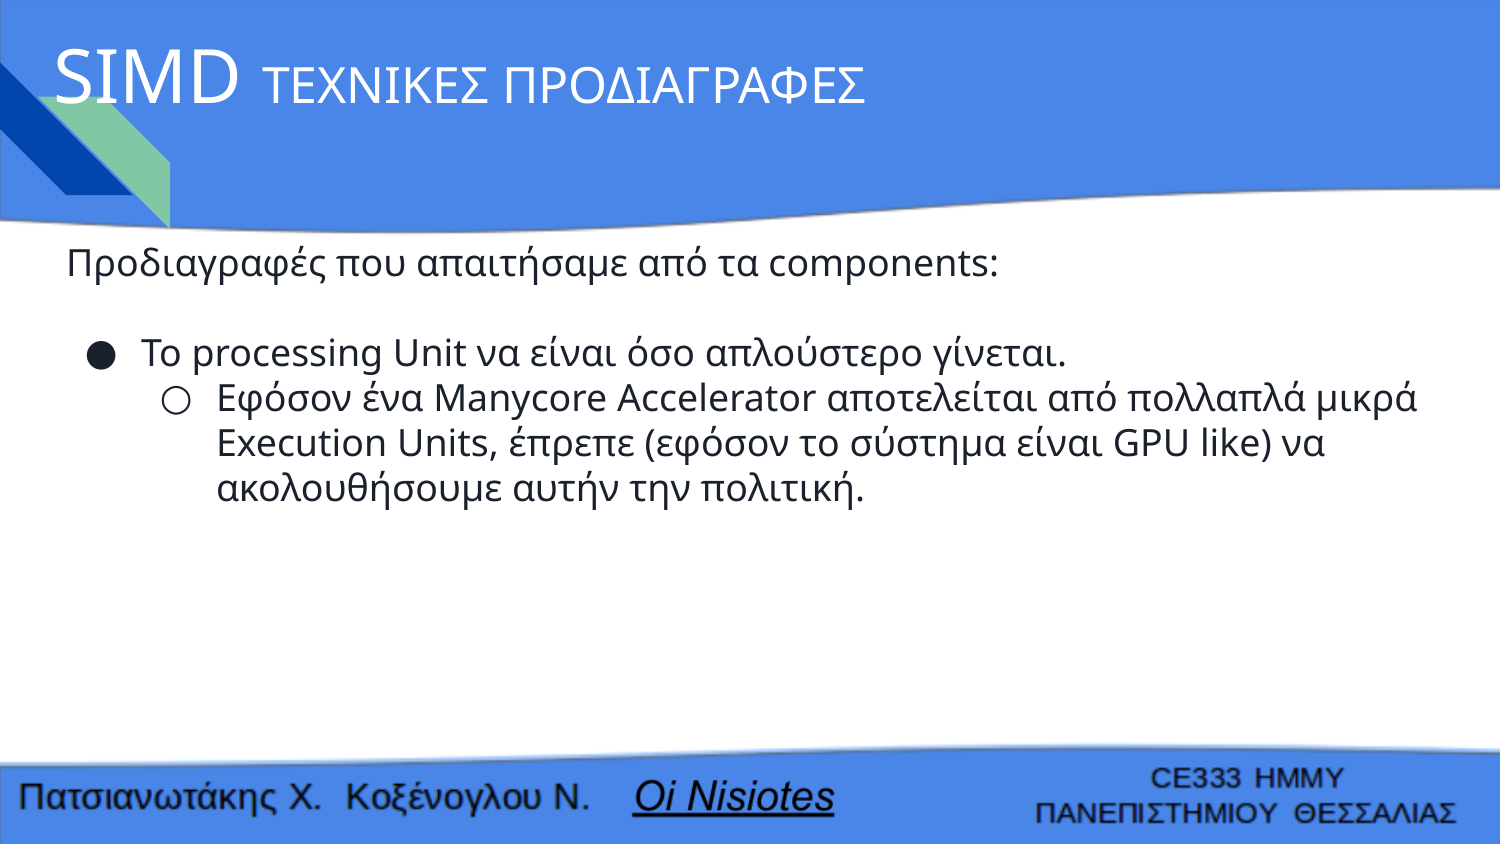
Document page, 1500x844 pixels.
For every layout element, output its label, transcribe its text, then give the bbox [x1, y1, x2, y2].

title SIMD ΤΕΧΝΙΚΕΣ ΠΡΟΔΙΑΓΡΑΦΕΣ [38, 0, 1437, 94]
list Προδιαγραφές που απαιτήσαμε από τα components: Το processing Unit να είναι όσο απλούστερο γίνεται. Εφόσον ένα Manycore Accelerator αποτελείται από πολλαπλά μικρά Execution Units, έπρεπε (εφόσον το σύστημα είναι GPU like) να ακολουθήσουμε αυτήν την πολιτική. [51, 223, 1449, 785]
picture [0, 0, 1500, 844]
picture [578, 94, 597, 100]
picture [612, 94, 629, 99]
